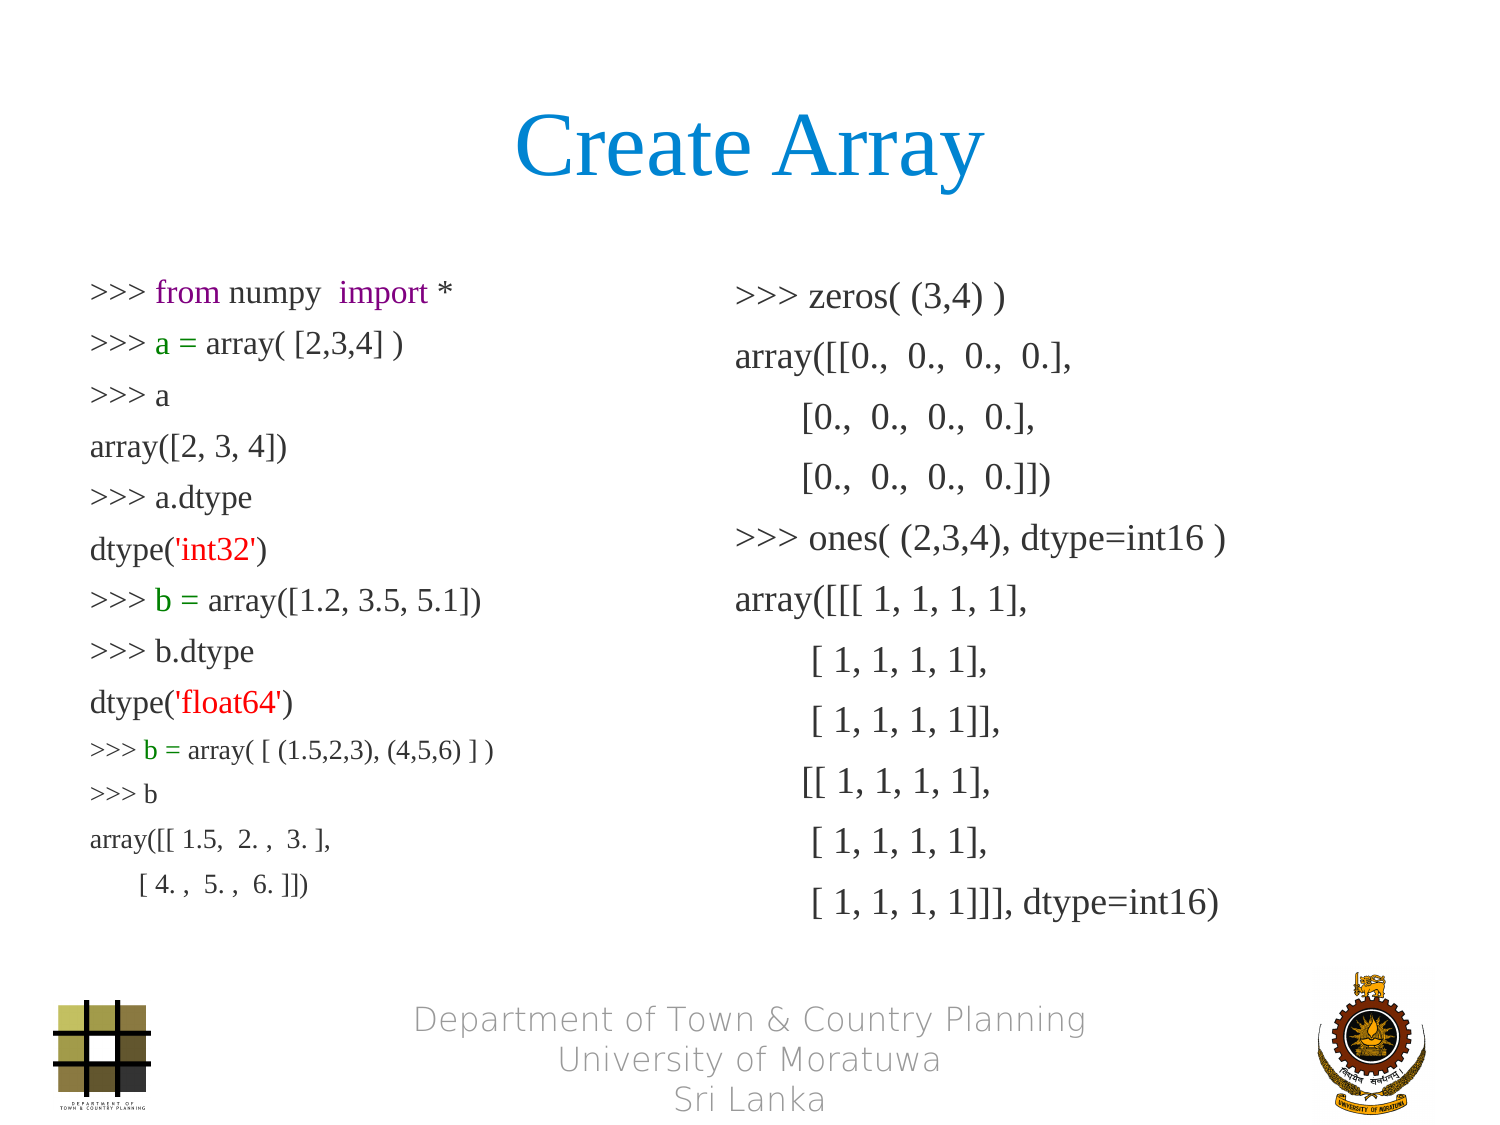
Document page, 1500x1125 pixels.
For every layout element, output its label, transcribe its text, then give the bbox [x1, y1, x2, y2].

title Create Array [75, 45, 1426, 233]
picture [53, 1000, 151, 1110]
picture [1312, 966, 1435, 1125]
list >>> zeros( (3,4) ) array([[0., 0., 0., 0.], [0., 0., 0., 0.], [0., 0., 0., 0.]]) >>> ones( (2,3,4), dtype=int16 ) array([[[ 1, 1, 1, 1], [ 1, 1, 1, 1], [ 1, 1, 1, 1]], [[ 1, 1, 1, 1], [ 1, 1, 1, 1], [ 1, 1, 1, 1]]], dtype=int16) [720, 262, 1426, 931]
list >>> from numpy import * >>> a = array( [2,3,4] ) >>> a array([2, 3, 4]) >>> a.dtype dtype('int32') >>> b = array([1.2, 3.5, 5.1]) >>> b.dtype dtype('float64') >>> b = array( [ (1.5,2,3), (4,5,6) ] ) >>> b array([[ 1.5, 2. , 3. ], [ 4. , 5. , 6. ]]) [75, 262, 720, 916]
